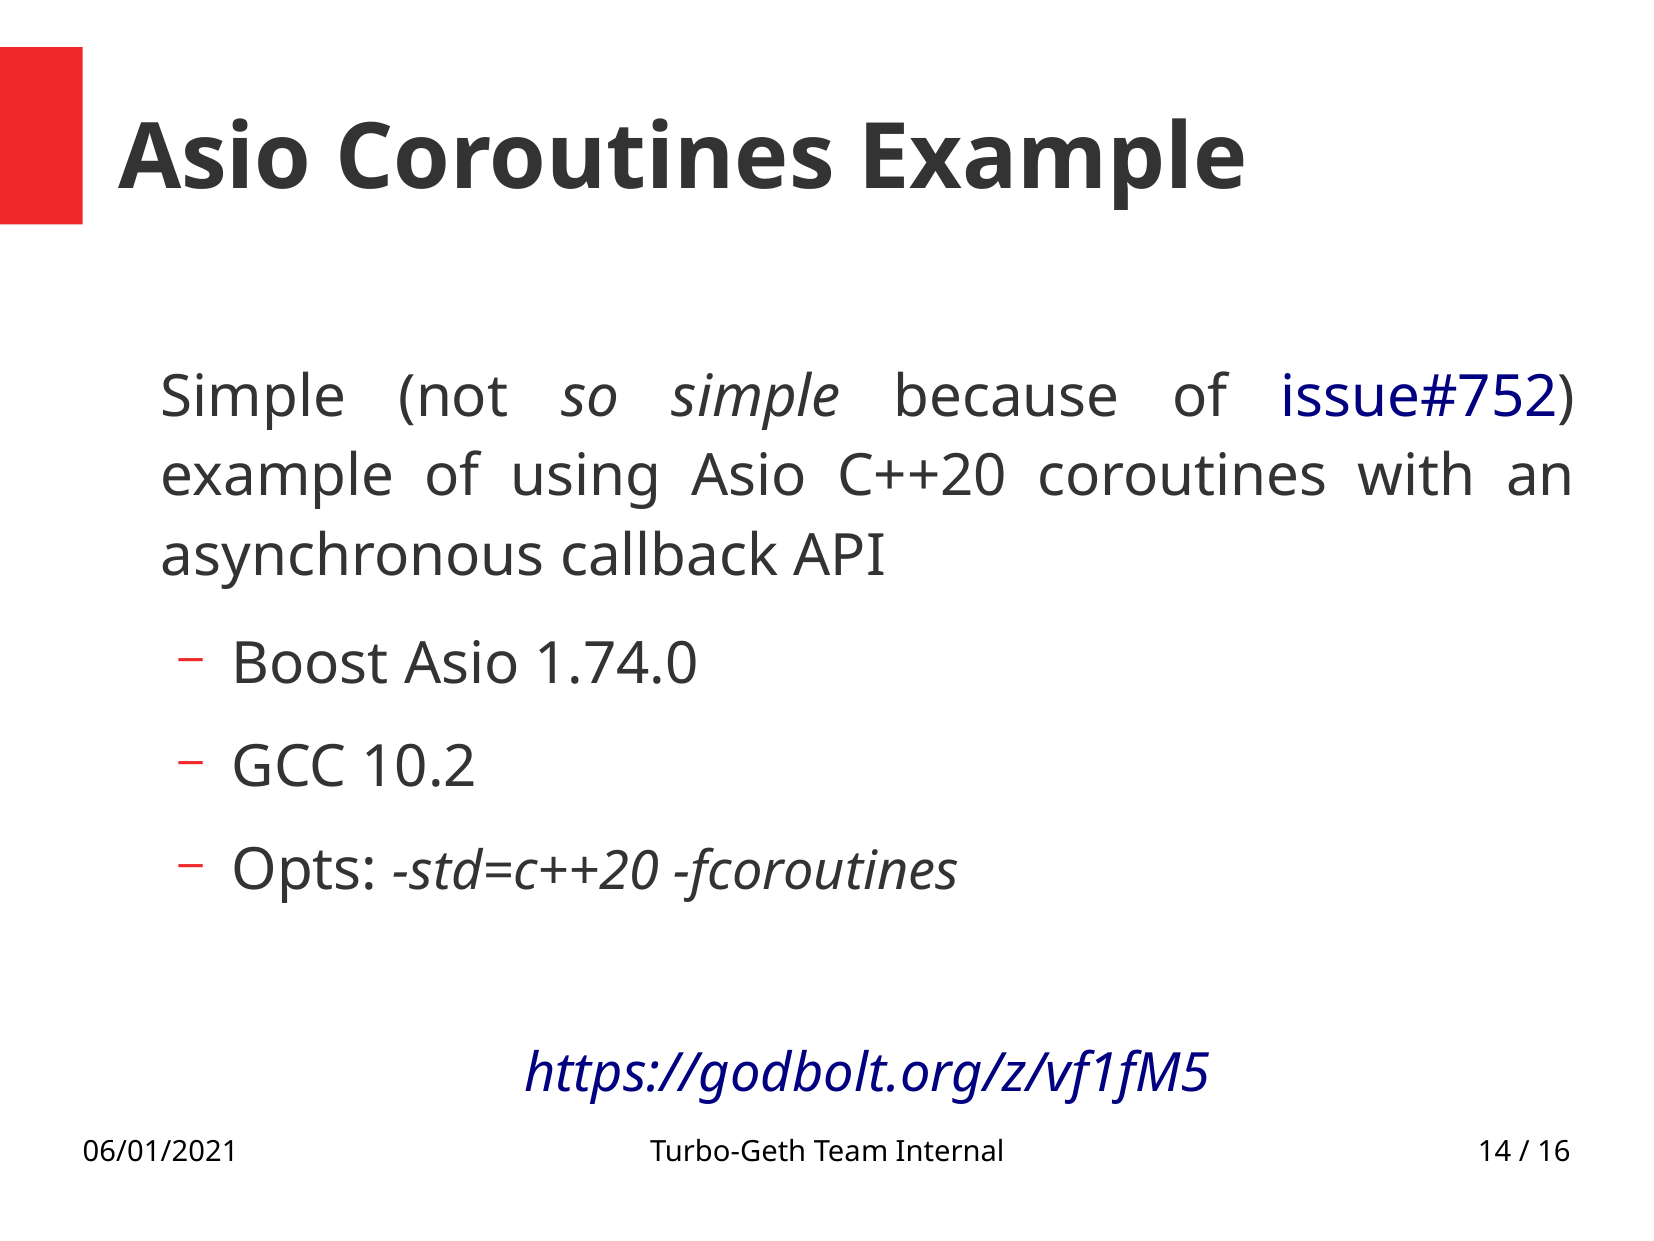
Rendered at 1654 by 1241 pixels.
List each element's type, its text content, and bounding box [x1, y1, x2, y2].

title Asio Coroutines Example [118, 49, 1571, 257]
list Simple (not so simple because of issue#752) example of using Asio C++20 coroutines with an asynchronous callback API Boost Asio 1.74.0 GCC 10.2 Opts: -std=c++20 -fcoroutines https://godbolt.org/z/vf1fM5 [90, 354, 1576, 1074]
